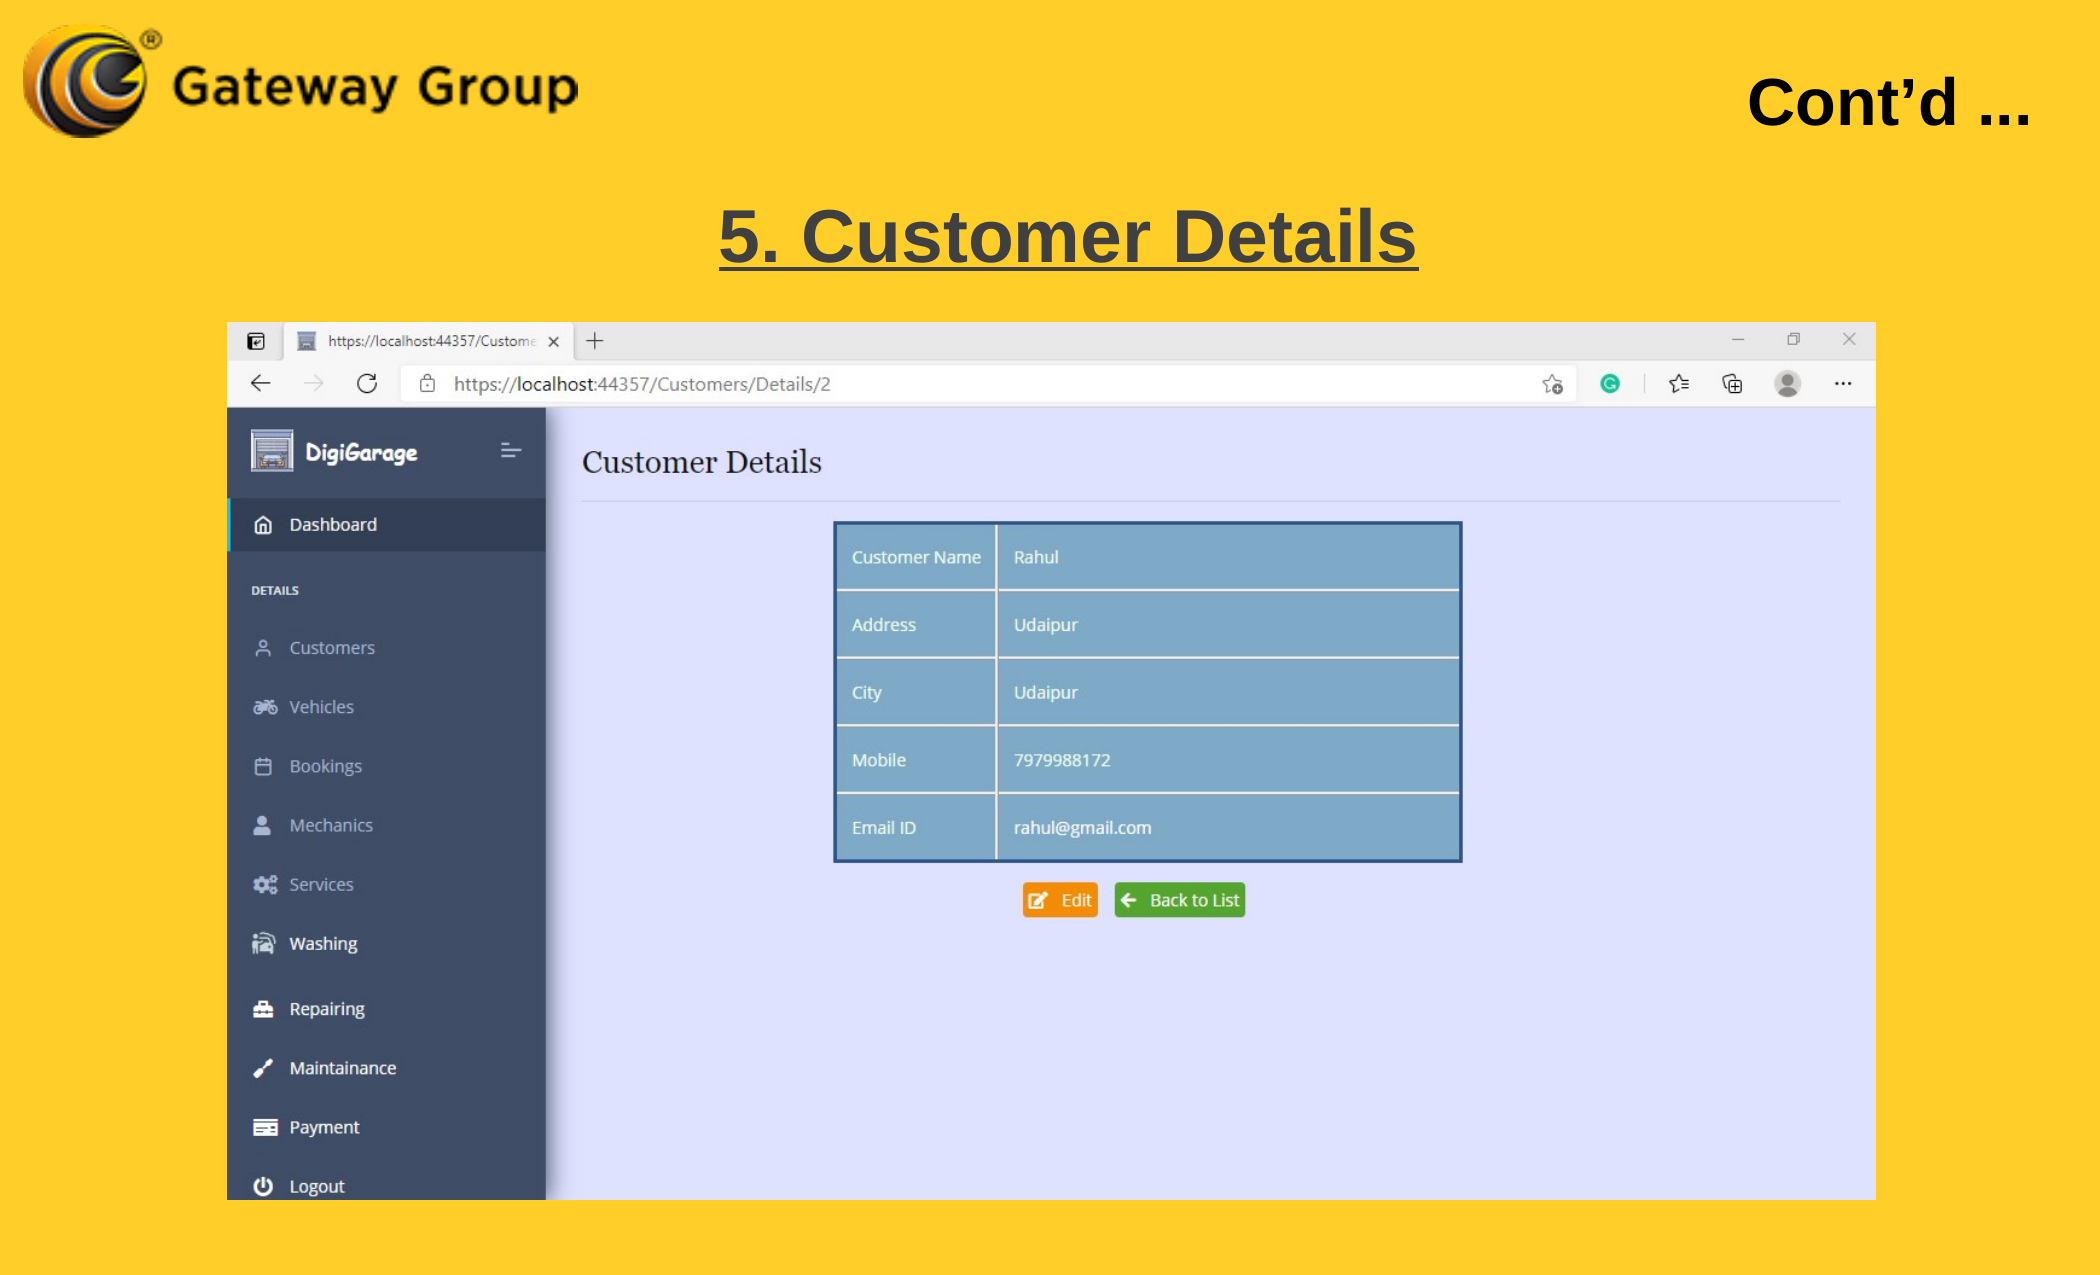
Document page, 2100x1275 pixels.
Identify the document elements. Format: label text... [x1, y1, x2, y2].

text_box 5. Customer Details [675, 187, 1463, 322]
text_box Cont’d ... [1732, 57, 2063, 147]
picture [227, 322, 1876, 1201]
picture [23, 24, 578, 138]
